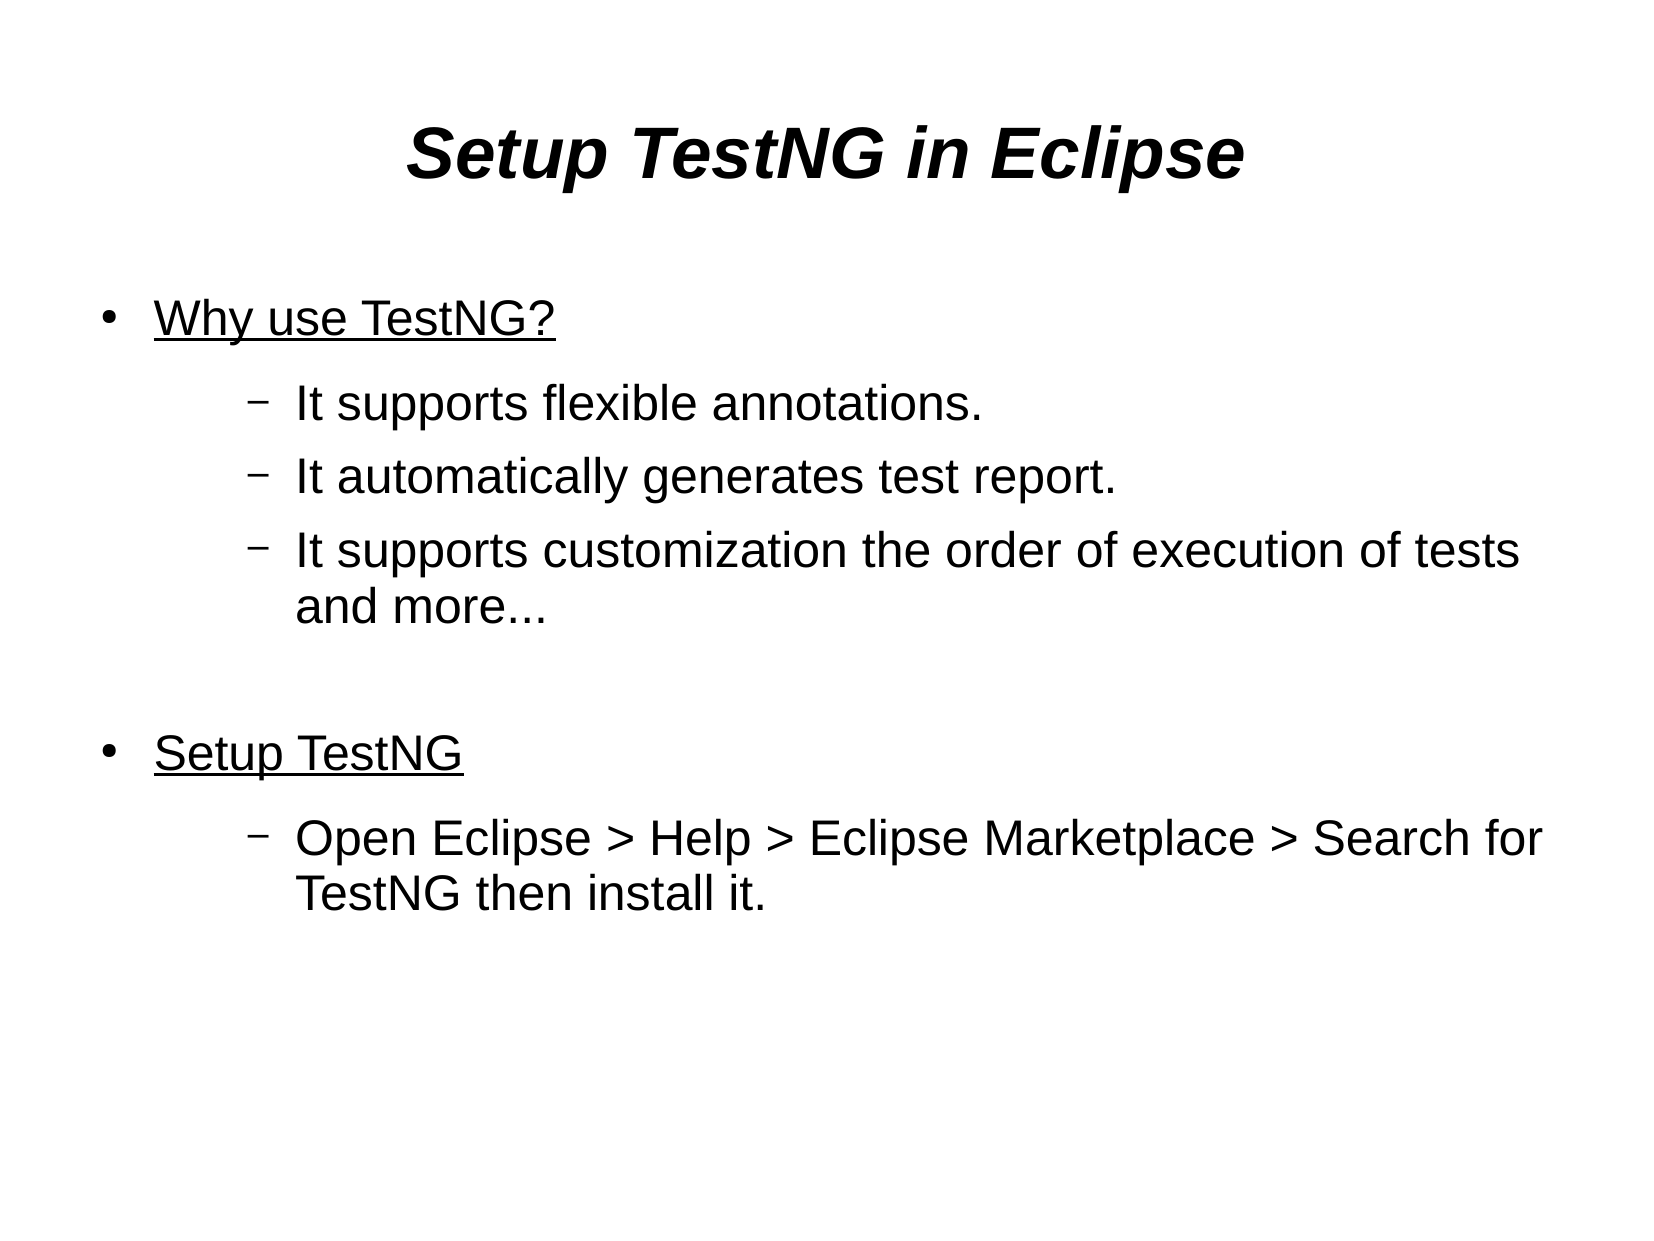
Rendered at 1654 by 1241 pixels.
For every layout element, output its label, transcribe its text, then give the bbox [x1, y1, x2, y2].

title Setup TestNG in Eclipse [82, 49, 1571, 257]
list Why use TestNG? It supports flexible annotations. It automatically generates test report. It supports customization the order of execution of tests and more... Setup TestNG Open Eclipse > Help > Eclipse Marketplace > Search for TestNG then install it. [82, 290, 1571, 1109]
